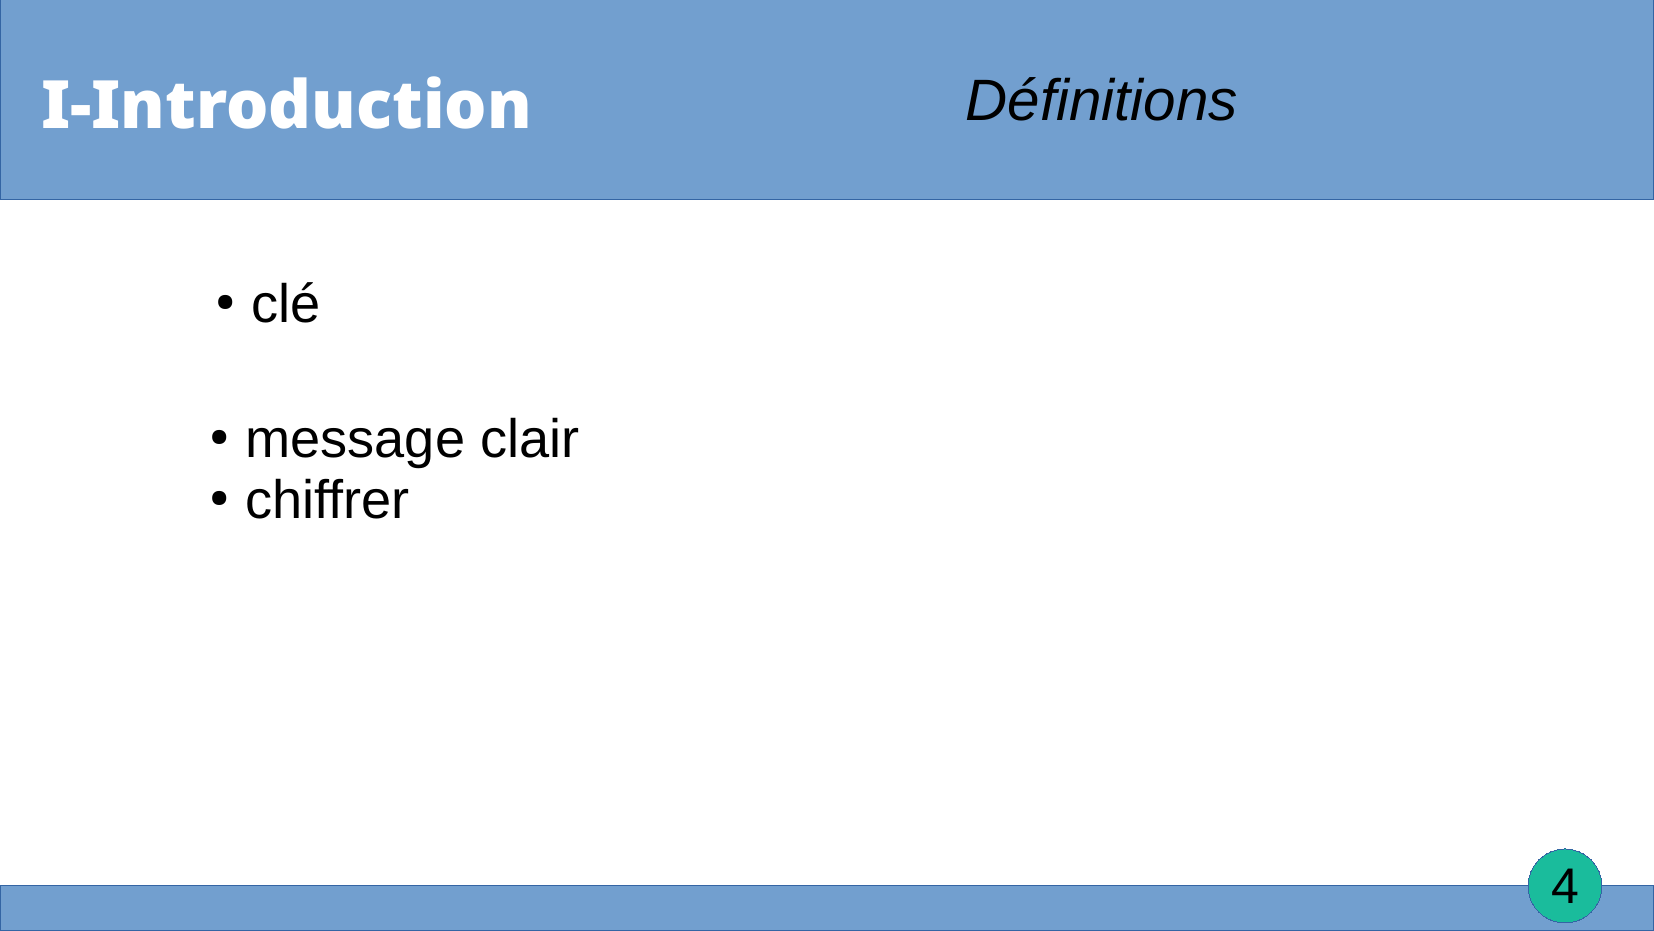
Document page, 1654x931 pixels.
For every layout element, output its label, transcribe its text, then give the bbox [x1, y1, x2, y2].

text_box Définitions [950, 60, 1654, 160]
text_box message clair chiffrer [194, 401, 751, 650]
text_box clé [200, 265, 650, 342]
title I-Introduction [41, 50, 709, 154]
